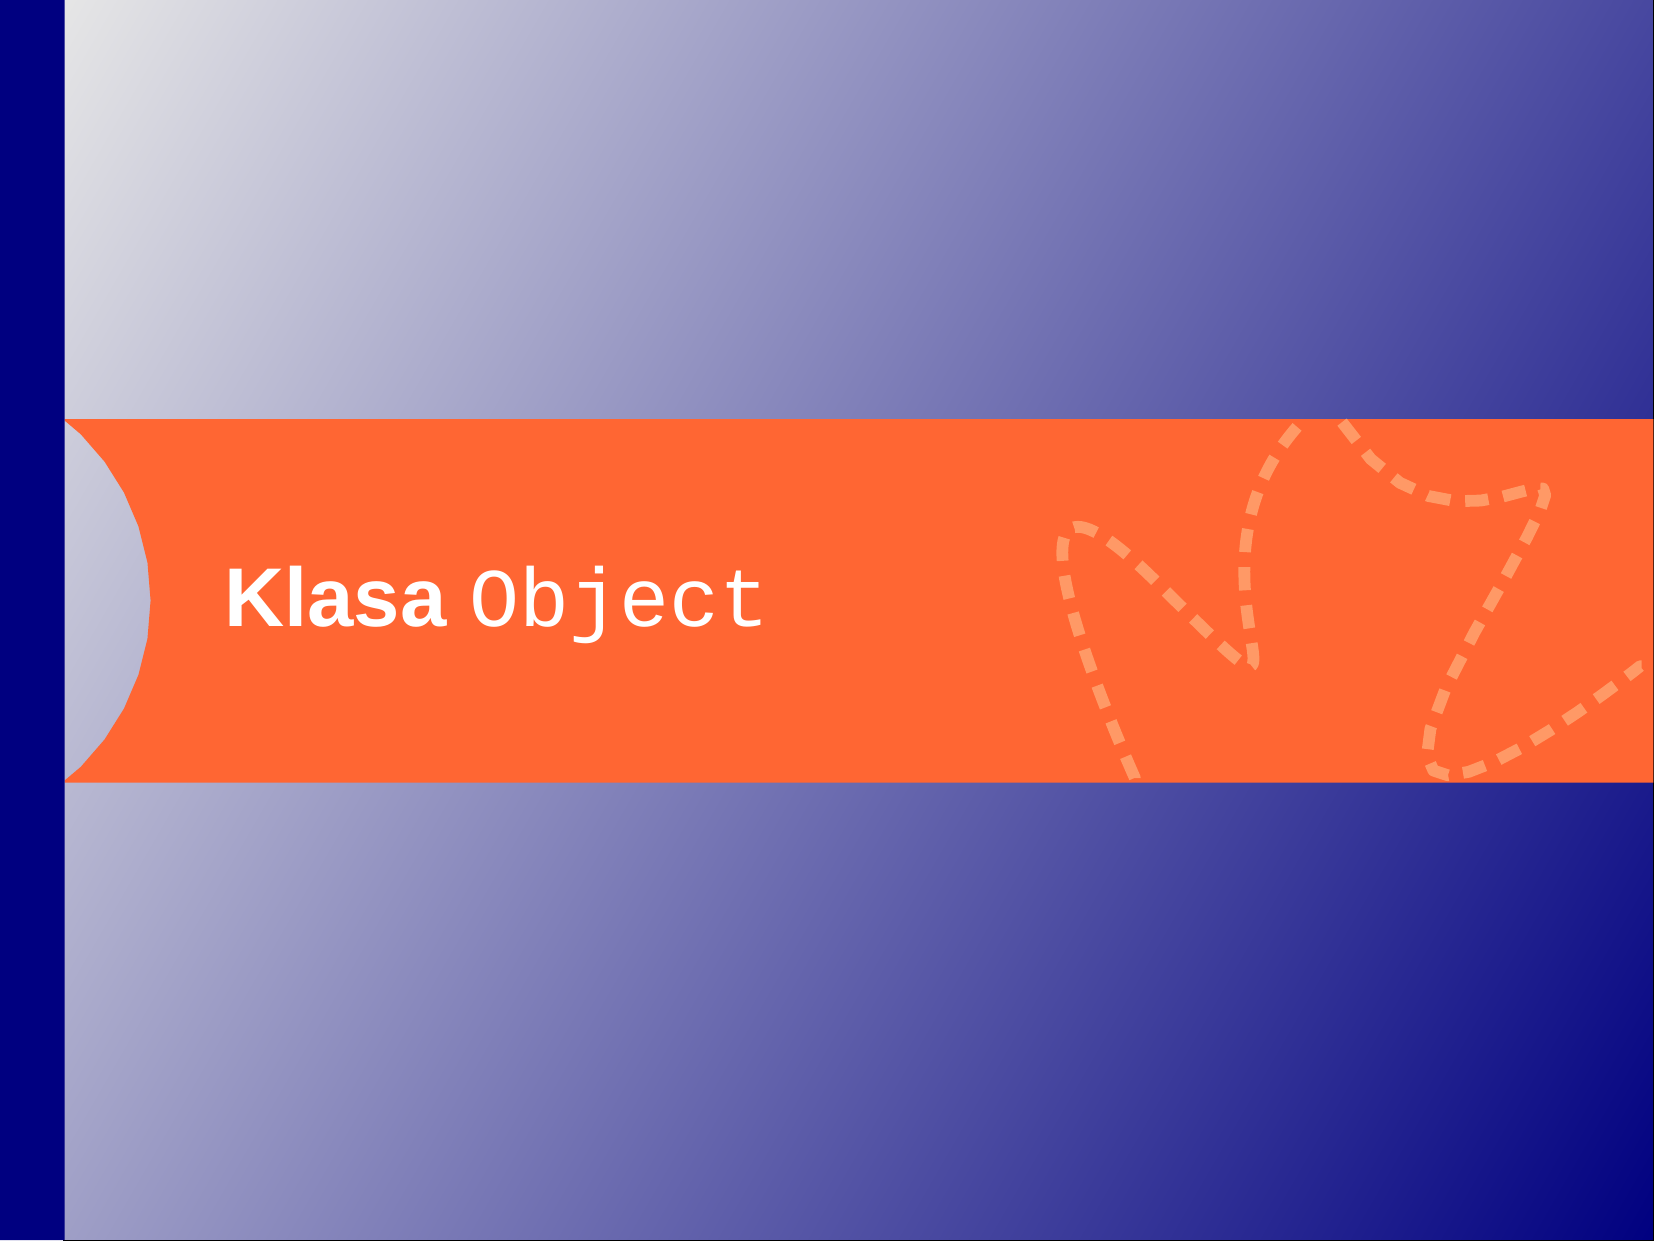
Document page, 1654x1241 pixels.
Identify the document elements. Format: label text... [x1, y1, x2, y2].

title Klasa Object [224, 497, 1093, 704]
